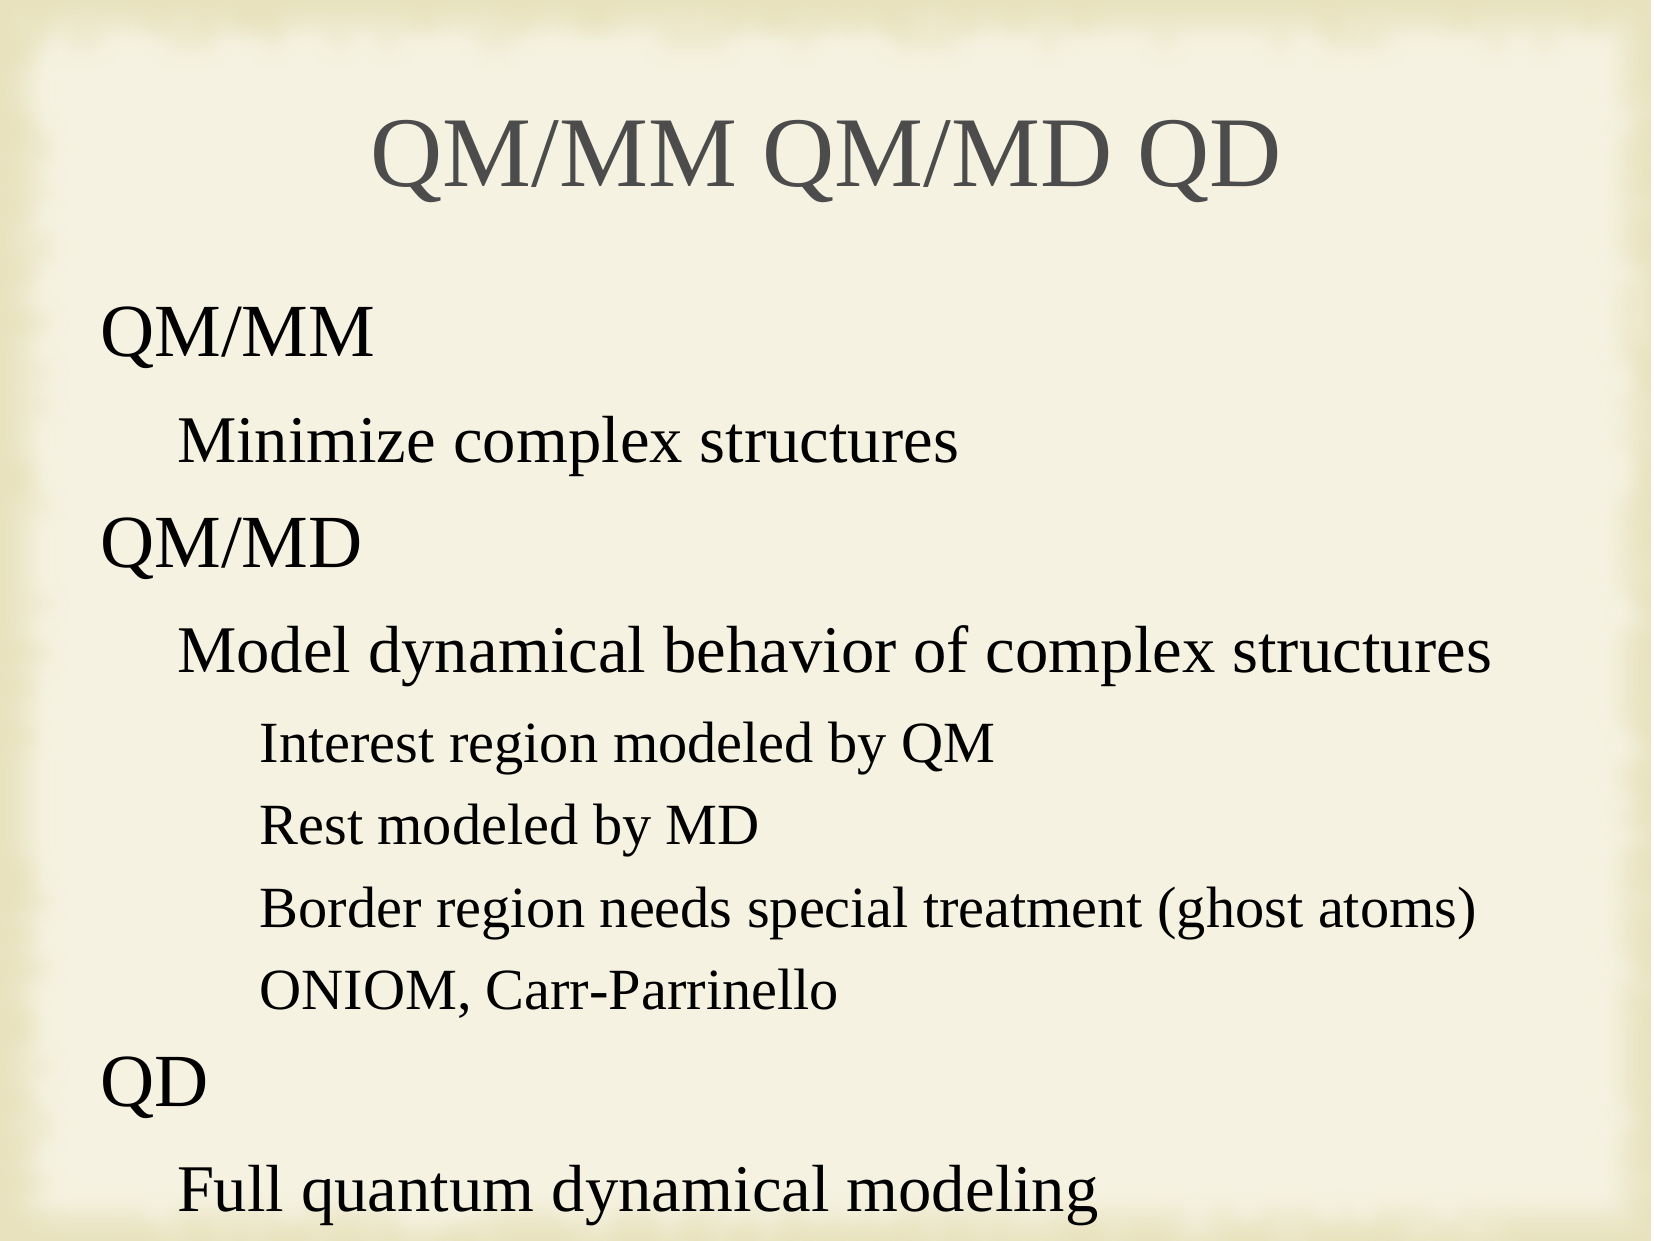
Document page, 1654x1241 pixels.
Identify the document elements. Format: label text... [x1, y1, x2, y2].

picture [0, 0, 1651, 1241]
title QM/MM QM/MD QD [82, 56, 1571, 250]
list QM/MM Minimize complex structures QM/MD Model dynamical behavior of complex structures Interest region modeled by QM Rest modeled by MD Border region needs special treatment (ghost atoms) ONIOM, Carr-Parrinello QD Full quantum dynamical modeling [82, 290, 1571, 1227]
